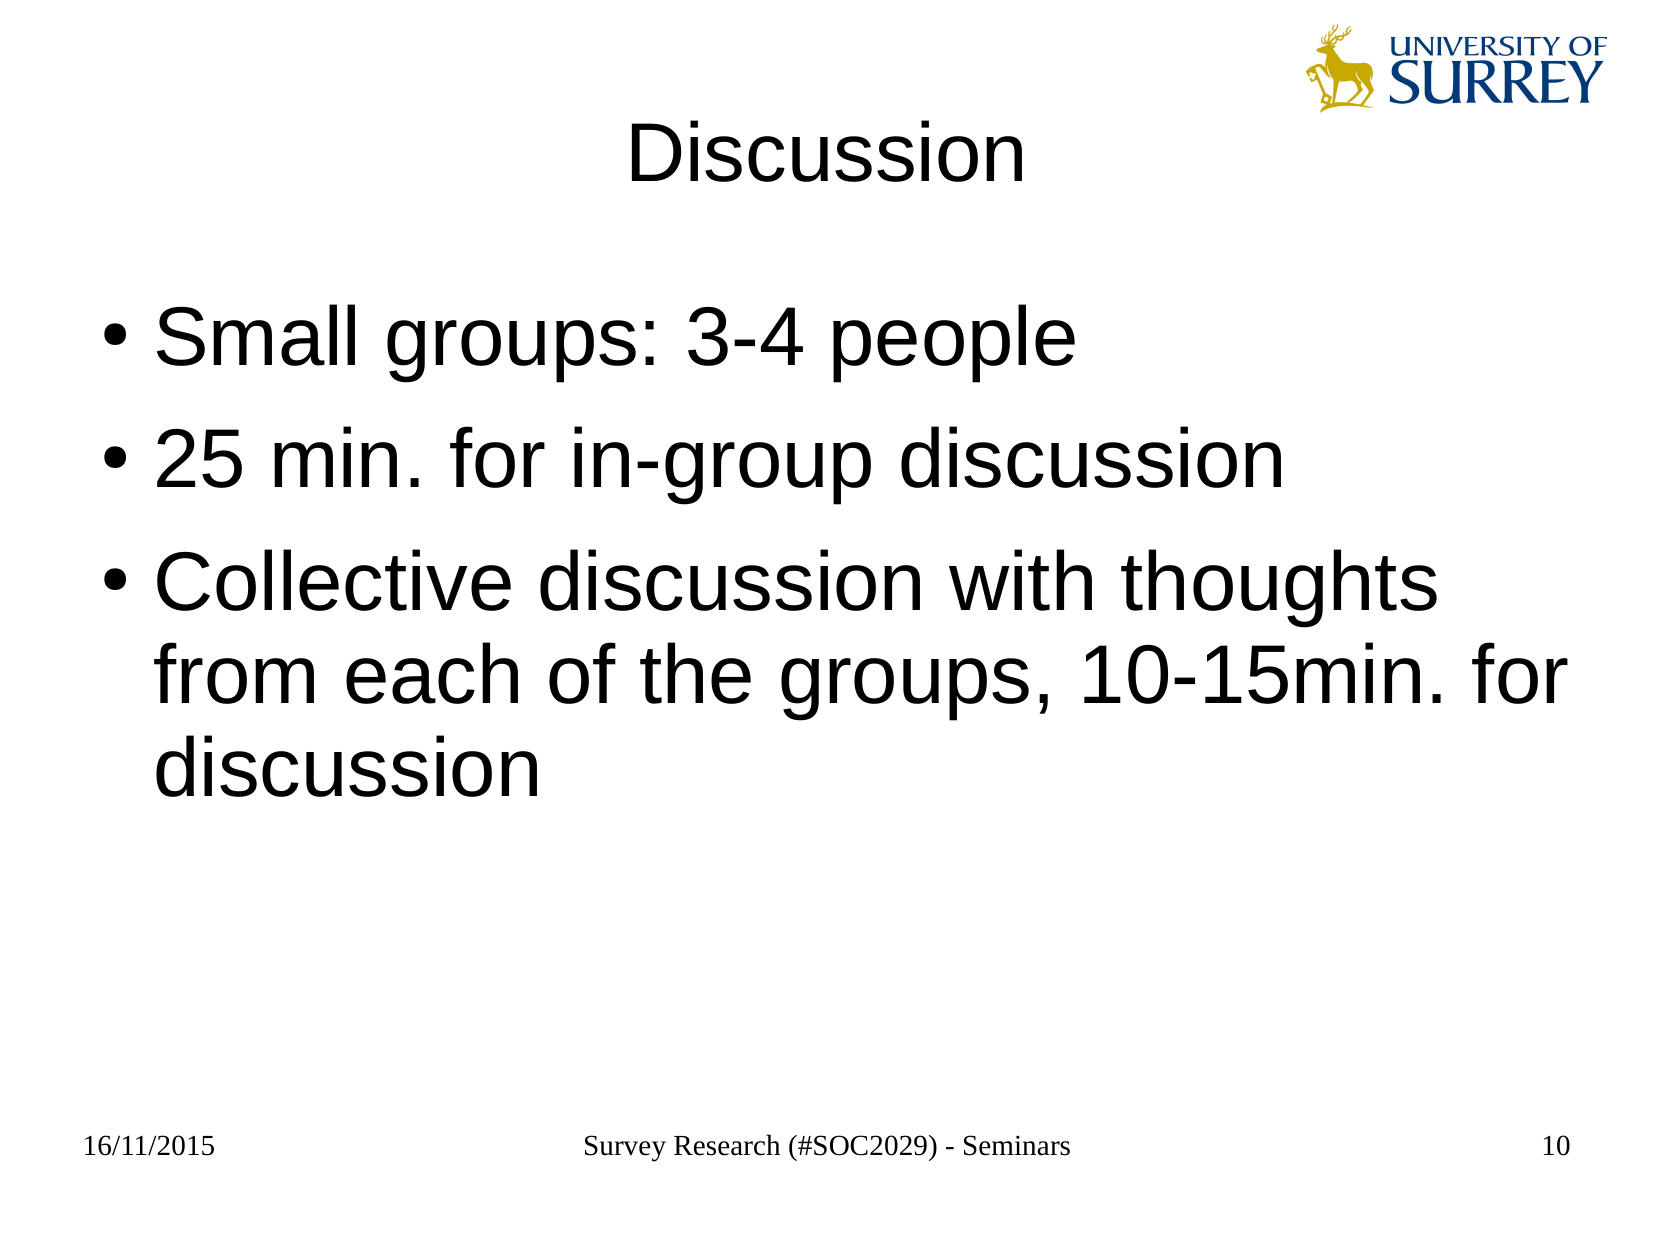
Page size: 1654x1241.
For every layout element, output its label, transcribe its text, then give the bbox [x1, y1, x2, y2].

title Discussion [82, 49, 1571, 257]
list Small groups: 3-4 people 25 min. for in-group discussion Collective discussion with thoughts from each of the groups, 10-15min. for discussion [82, 290, 1571, 1010]
picture [1306, 23, 1607, 113]
